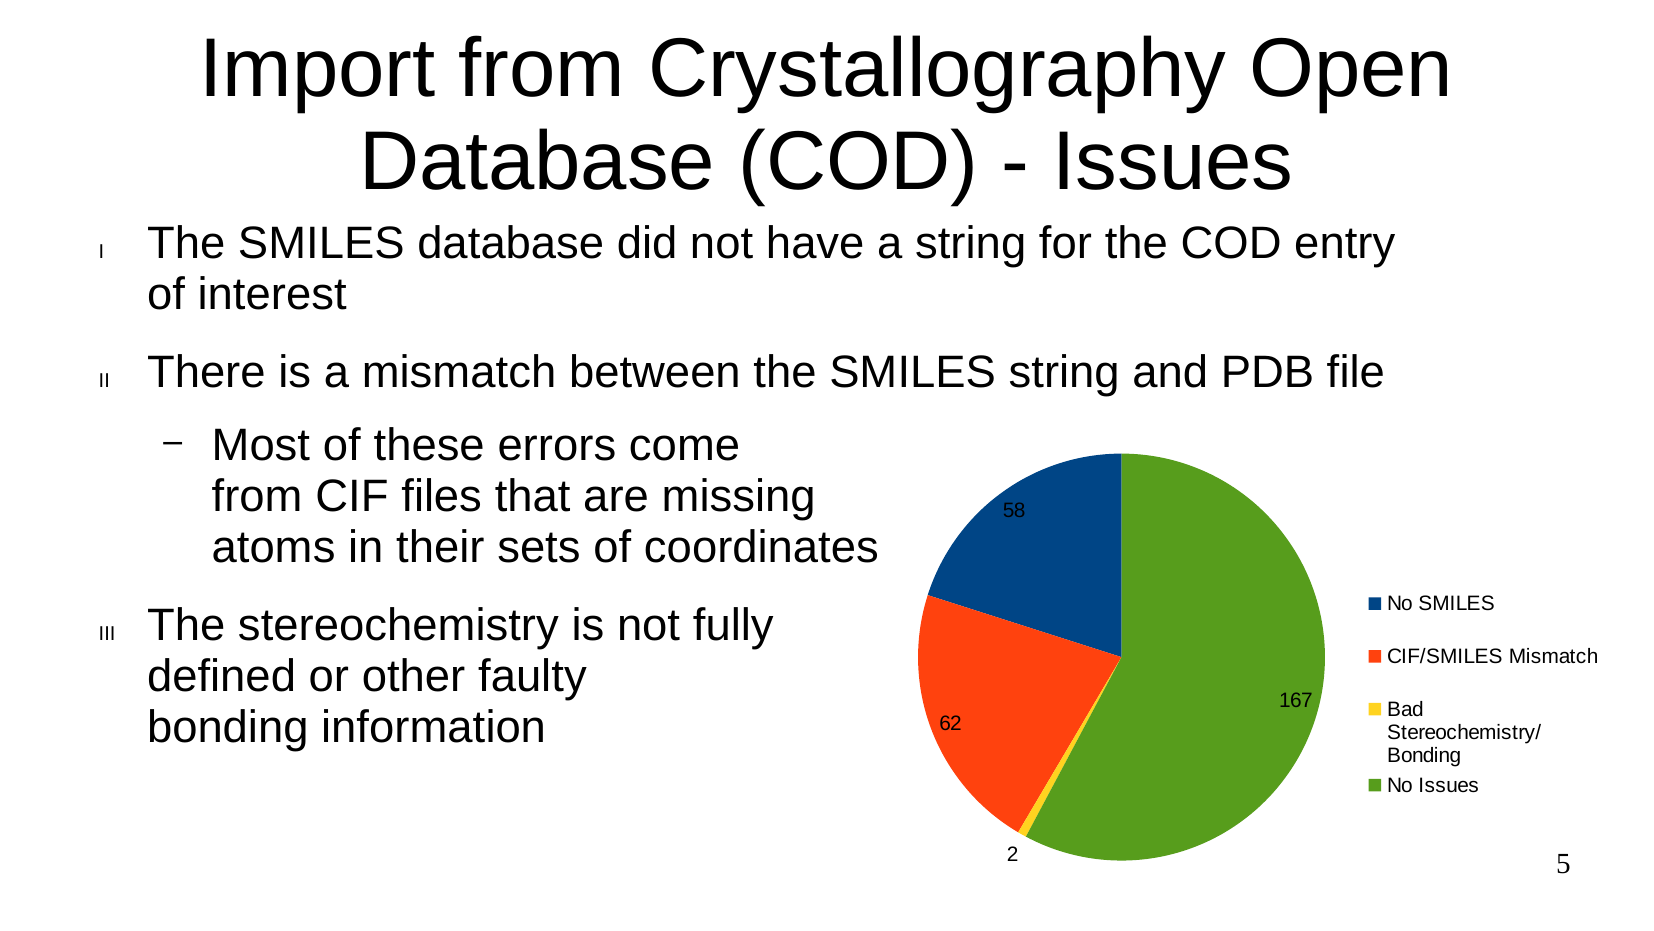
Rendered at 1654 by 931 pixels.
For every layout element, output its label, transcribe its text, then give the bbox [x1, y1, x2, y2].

title Import from Crystallography Open Database (COD) - Issues [82, 21, 1571, 208]
chart [881, 444, 1618, 889]
list The SMILES database did not have a string for the COD entry of interest There is a mismatch between the SMILES string and PDB file Most of these errors come from CIF files that are missing atoms in their sets of coordinates The stereochemistry is not fully defined or other faulty bonding information [82, 217, 1426, 758]
